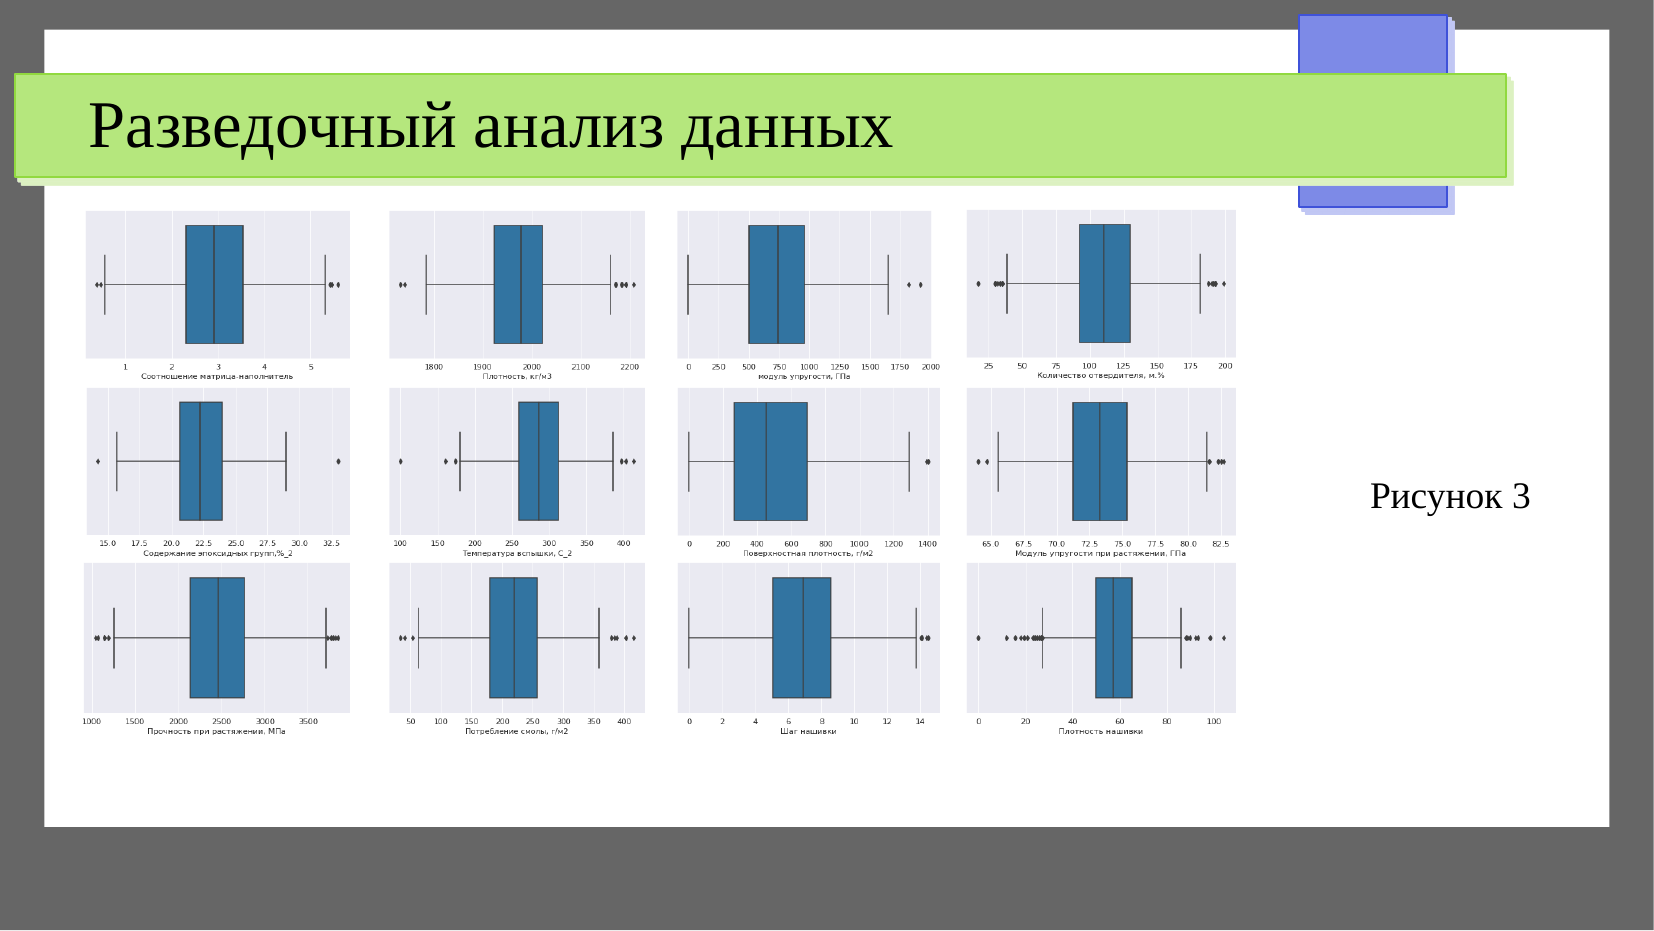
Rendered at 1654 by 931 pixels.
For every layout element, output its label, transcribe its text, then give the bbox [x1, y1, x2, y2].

title Разведочный анализ данных [88, 73, 1506, 178]
picture [671, 206, 945, 739]
picture [383, 206, 650, 739]
picture [960, 205, 1241, 739]
list Рисунок 3 [1299, 221, 1565, 813]
picture [76, 206, 355, 739]
